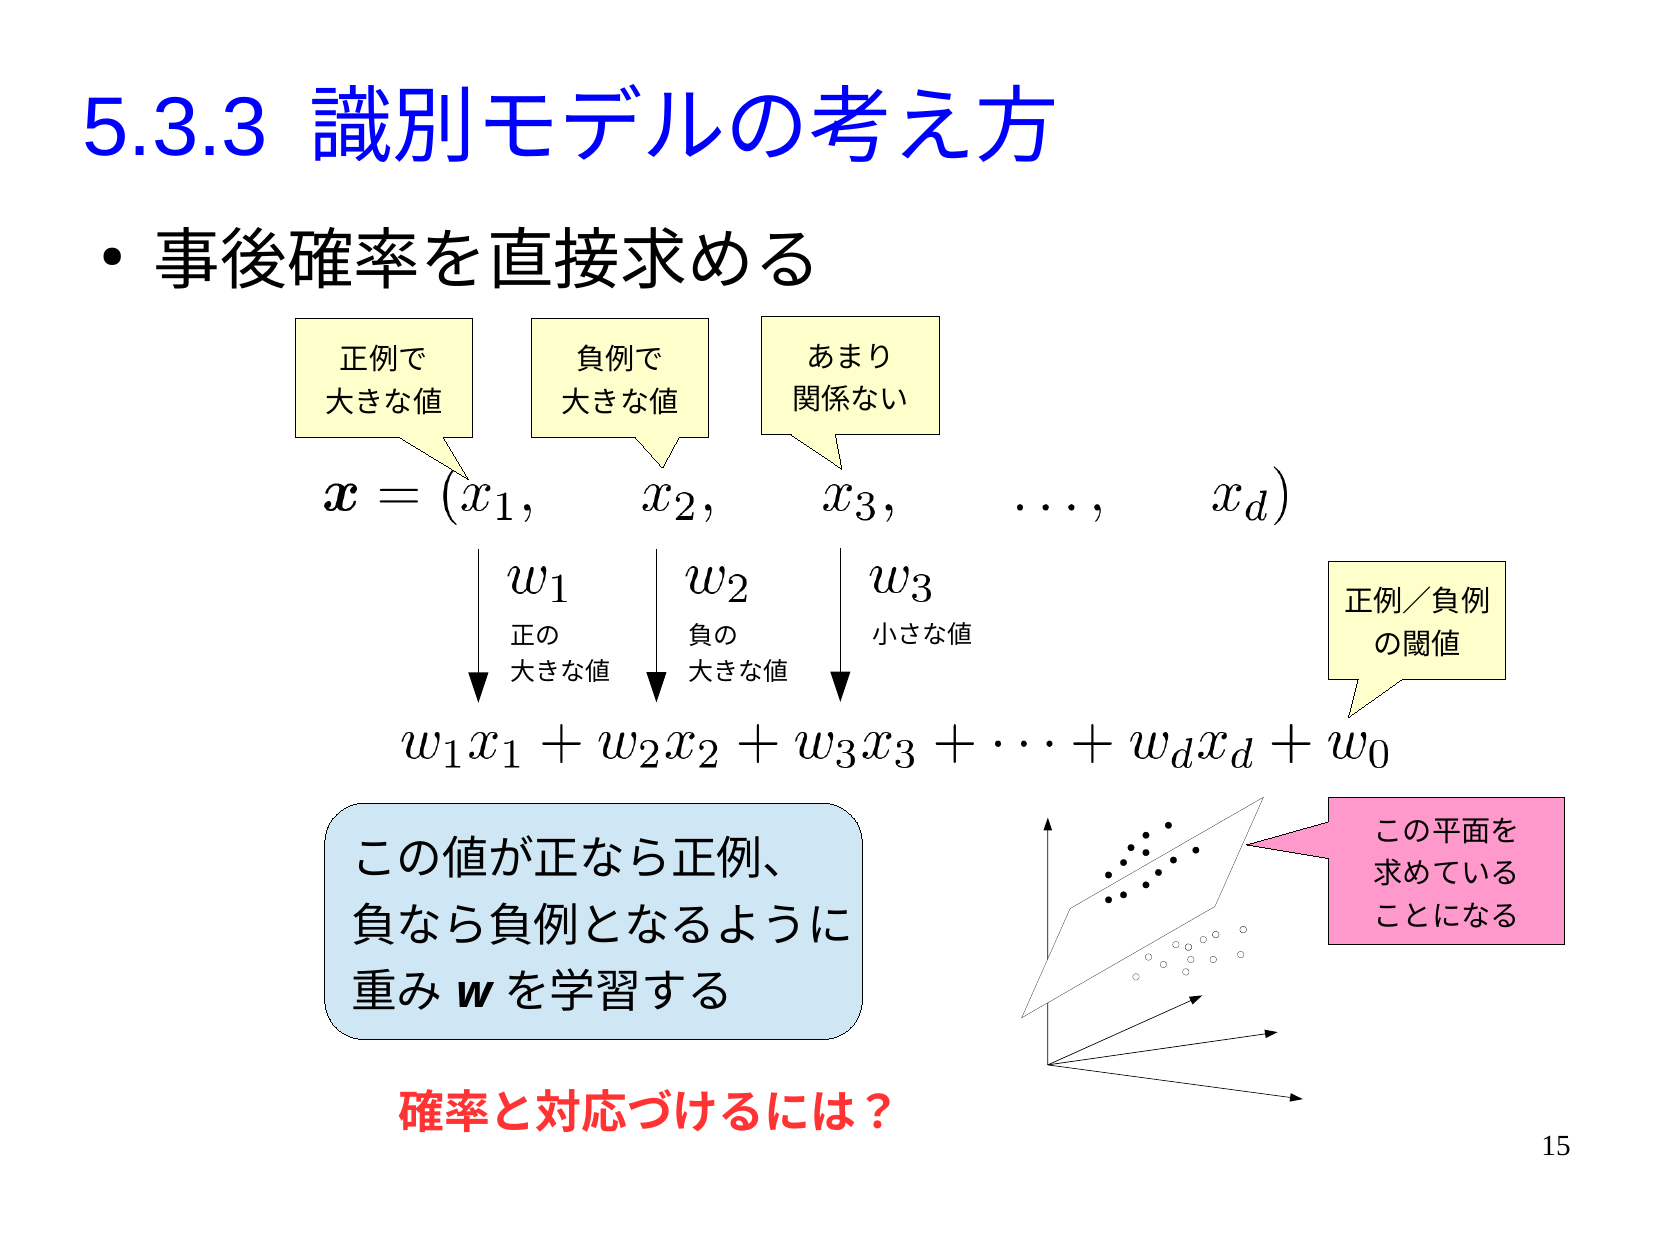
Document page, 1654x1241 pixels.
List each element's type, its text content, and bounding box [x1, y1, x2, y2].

picture [324, 466, 1287, 525]
text_box 負例で 大きな値 [531, 318, 709, 468]
text_box あまり 関係ない [761, 316, 940, 470]
picture [401, 723, 1388, 768]
picture [986, 797, 1329, 1103]
text_box この値が正なら正例、 負なら負例となるように 重みwを学習する [324, 803, 863, 1040]
text_box 負の 大きな値 [674, 607, 804, 698]
text_box 小さな値 [858, 607, 988, 660]
picture [507, 566, 567, 602]
text_box 確率と対応づけるには？ [383, 1068, 917, 1152]
list 事後確率を直接求める [82, 212, 1571, 1010]
text_box 正例／負例 の閾値 [1328, 561, 1506, 718]
picture [869, 566, 931, 602]
text_box 正例で 大きな値 [295, 318, 473, 480]
picture [685, 566, 747, 602]
title 5.3.3 識別モデルの考え方 [82, 49, 1571, 198]
text_box この平面を 求めている ことになる [1246, 797, 1565, 945]
text_box 正の 大きな値 [496, 608, 626, 699]
